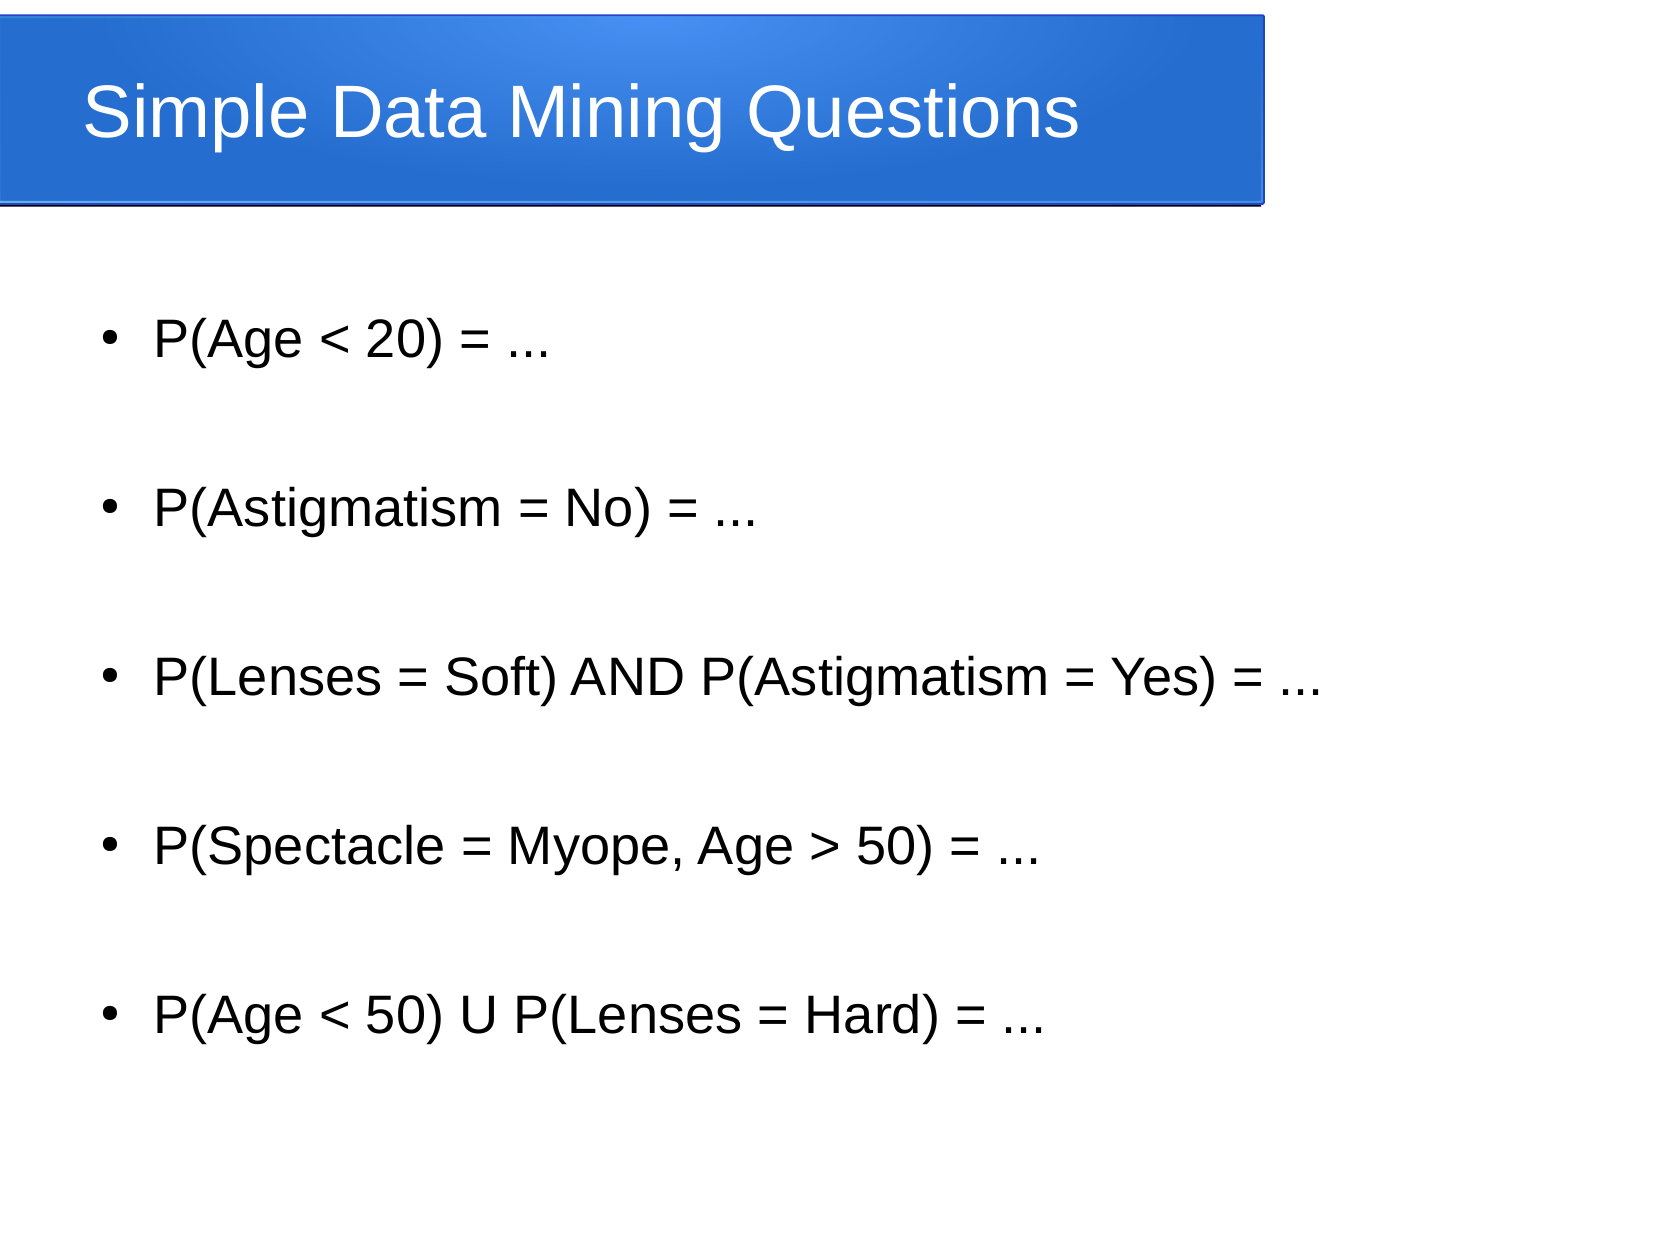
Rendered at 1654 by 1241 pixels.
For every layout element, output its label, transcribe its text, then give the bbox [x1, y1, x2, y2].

title Simple Data Mining Questions [82, 35, 1235, 189]
list P(Age < 20) = ... P(Astigmatism = No) = ... P(Lenses = Soft) AND P(Astigmatism = Yes) = ... P(Spectacle = Myope, Age > 50) = ... P(Age < 50) U P(Lenses = Hard) = ... [82, 224, 1571, 1111]
